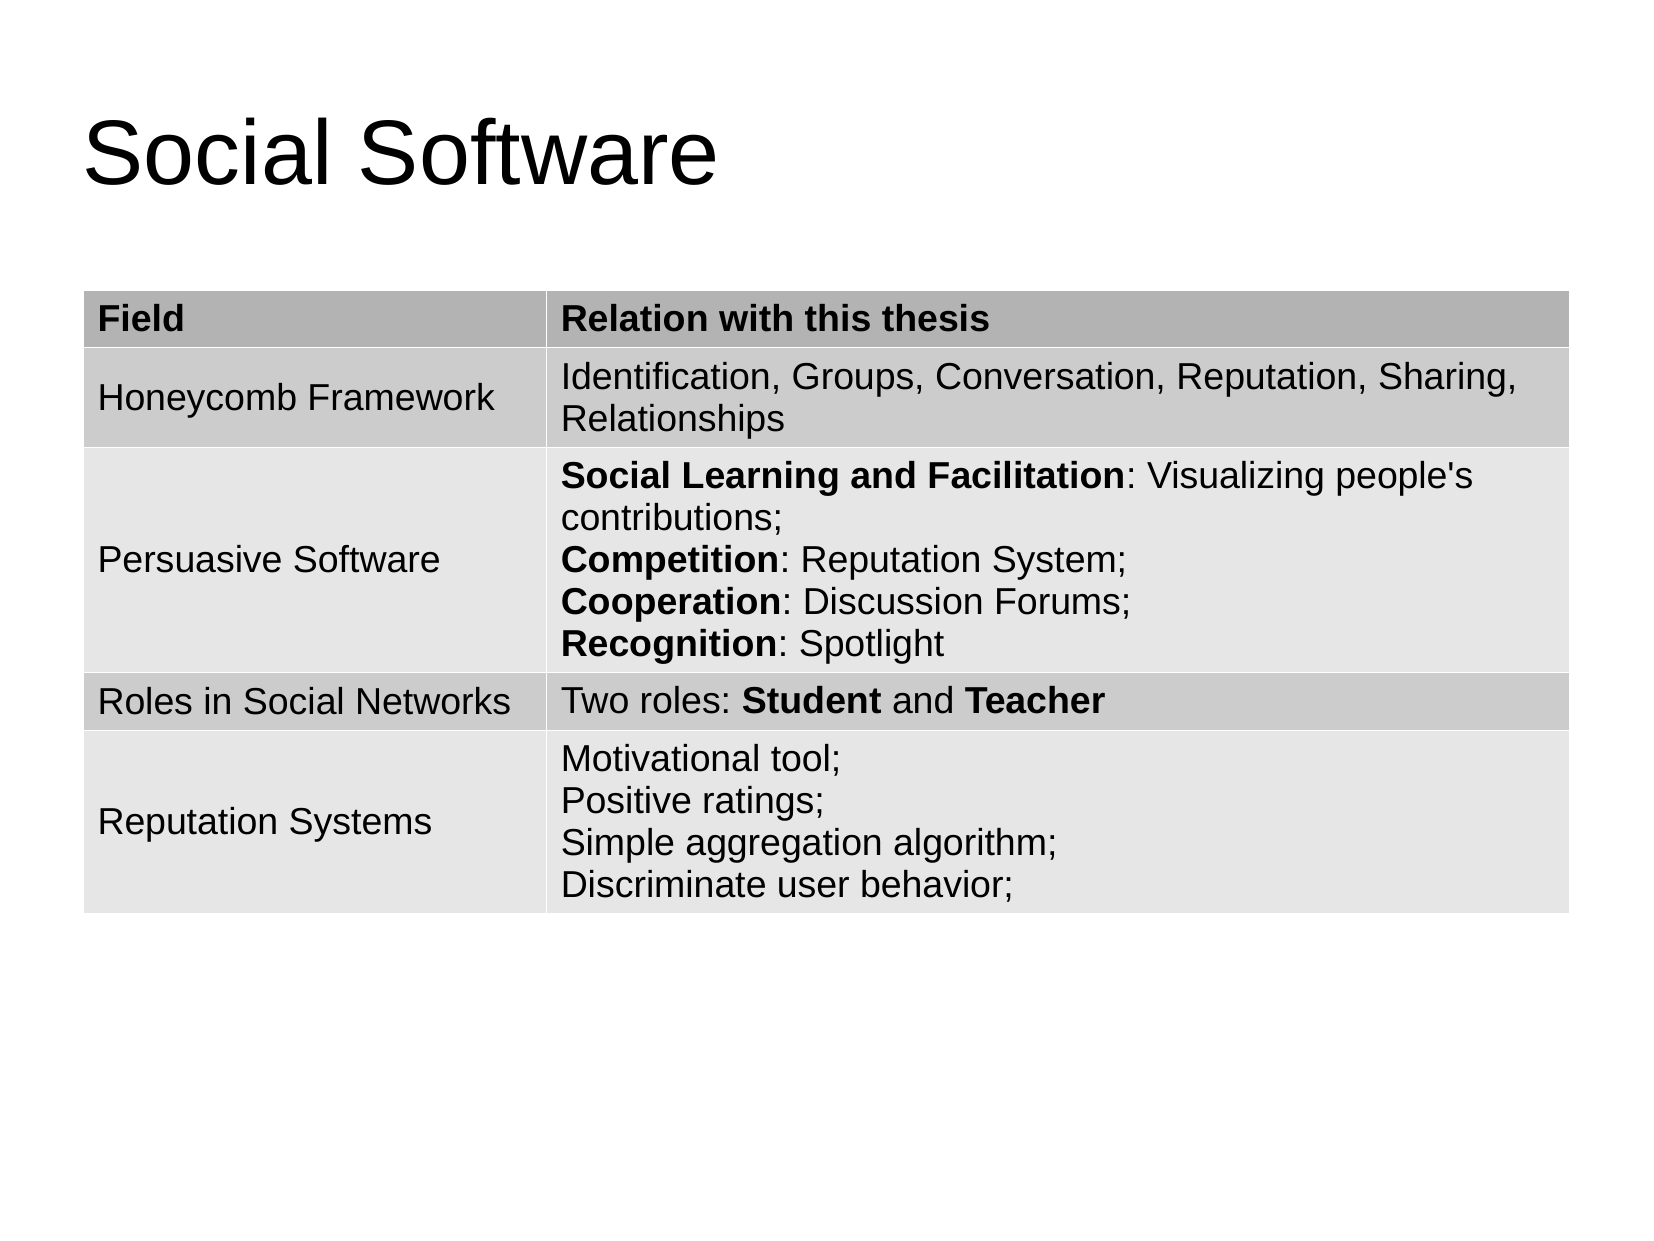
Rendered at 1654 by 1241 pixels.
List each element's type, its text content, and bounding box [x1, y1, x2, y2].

table_cell Roles in Social Networks [84, 673, 546, 730]
table_cell Persuasive Software [84, 448, 546, 672]
title Social Software [82, 49, 1571, 257]
table_cell Two roles: Student and Teacher [547, 673, 1569, 730]
table_header Field [84, 291, 546, 347]
table_cell Honeycomb Framework [84, 348, 546, 447]
table_cell Identification, Groups, Conversation, Reputation, Sharing, Relationships [547, 348, 1569, 447]
table_cell Motivational tool; Positive ratings; Simple aggregation algorithm; Discriminate user behavior; [547, 731, 1569, 913]
table_cell Reputation Systems [84, 731, 546, 913]
table_header Relation with this thesis [547, 291, 1569, 347]
table_cell Social Learning and Facilitation: Visualizing people's contributions; Competition: Reputation System; Cooperation: Discussion Forums; Recognition: Spotlight [547, 448, 1569, 672]
